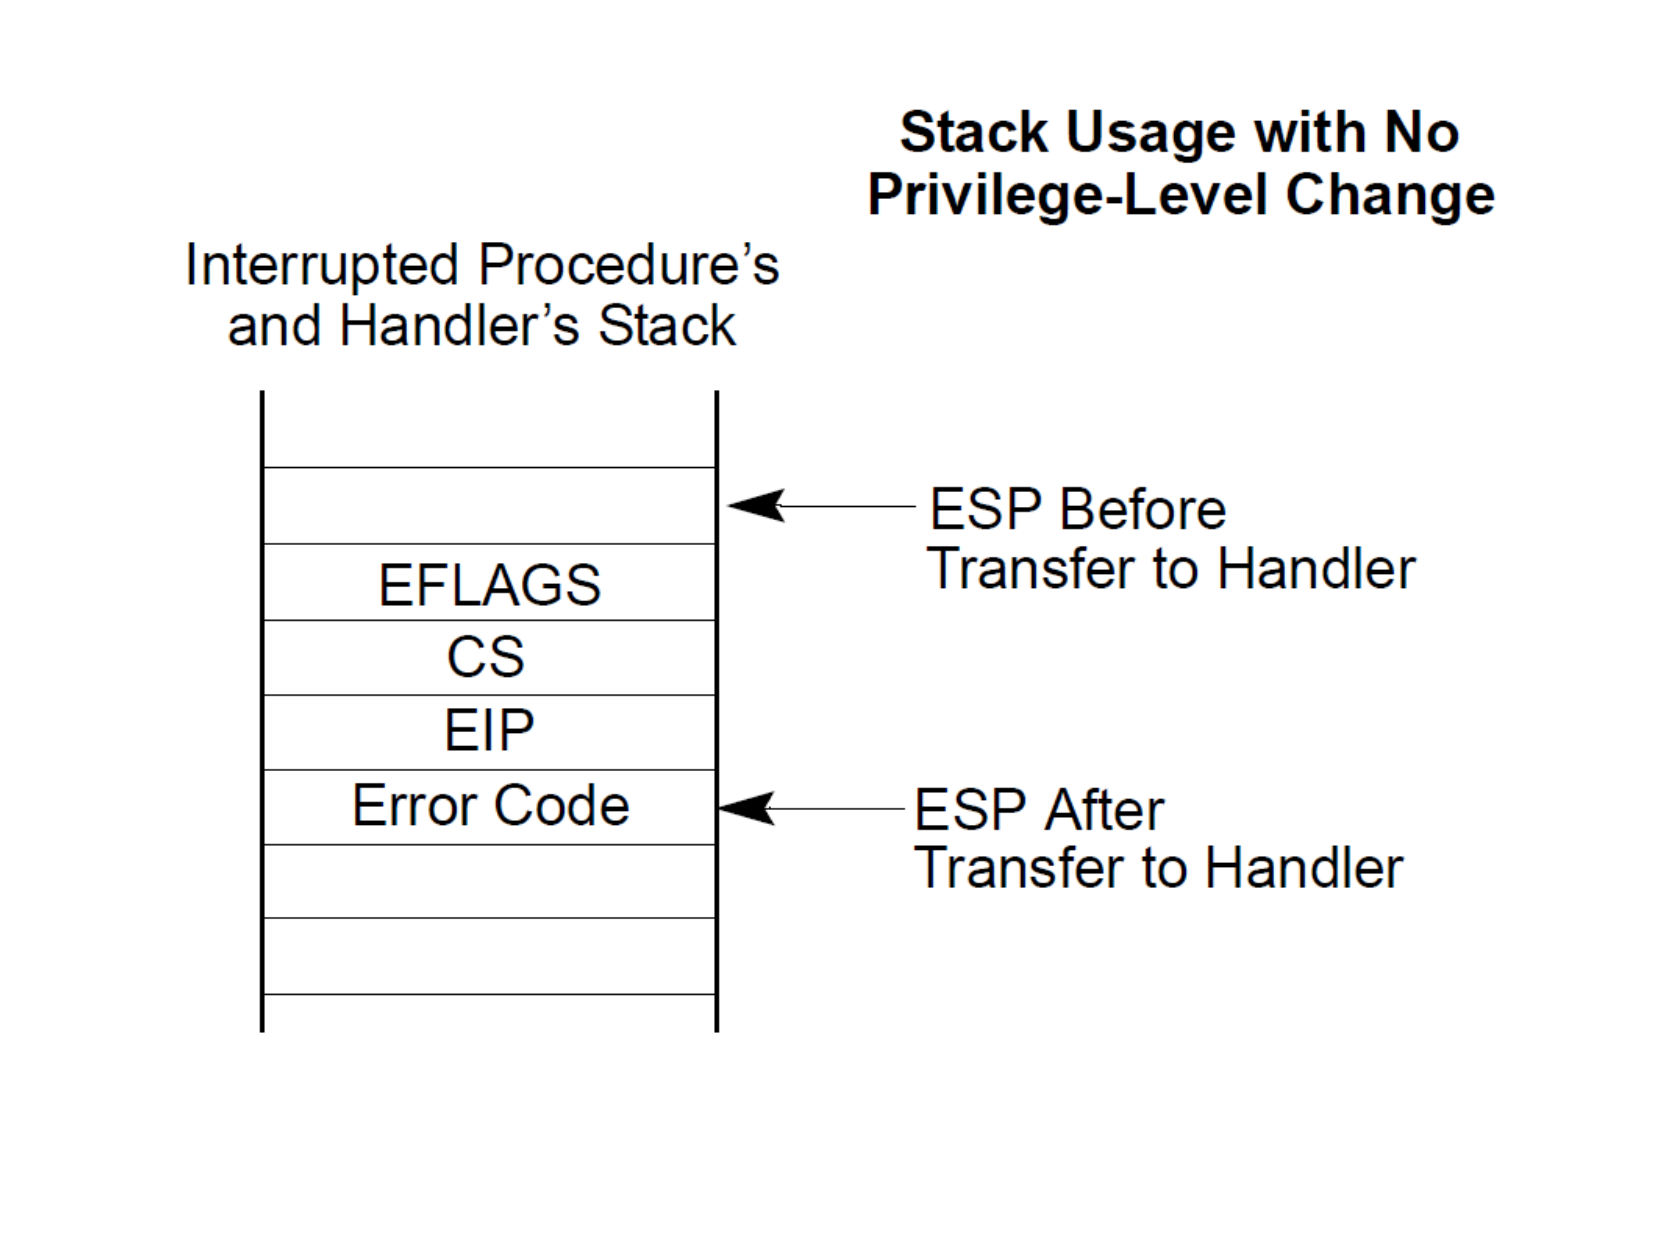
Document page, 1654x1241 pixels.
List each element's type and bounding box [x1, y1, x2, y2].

picture [118, 68, 1538, 1051]
